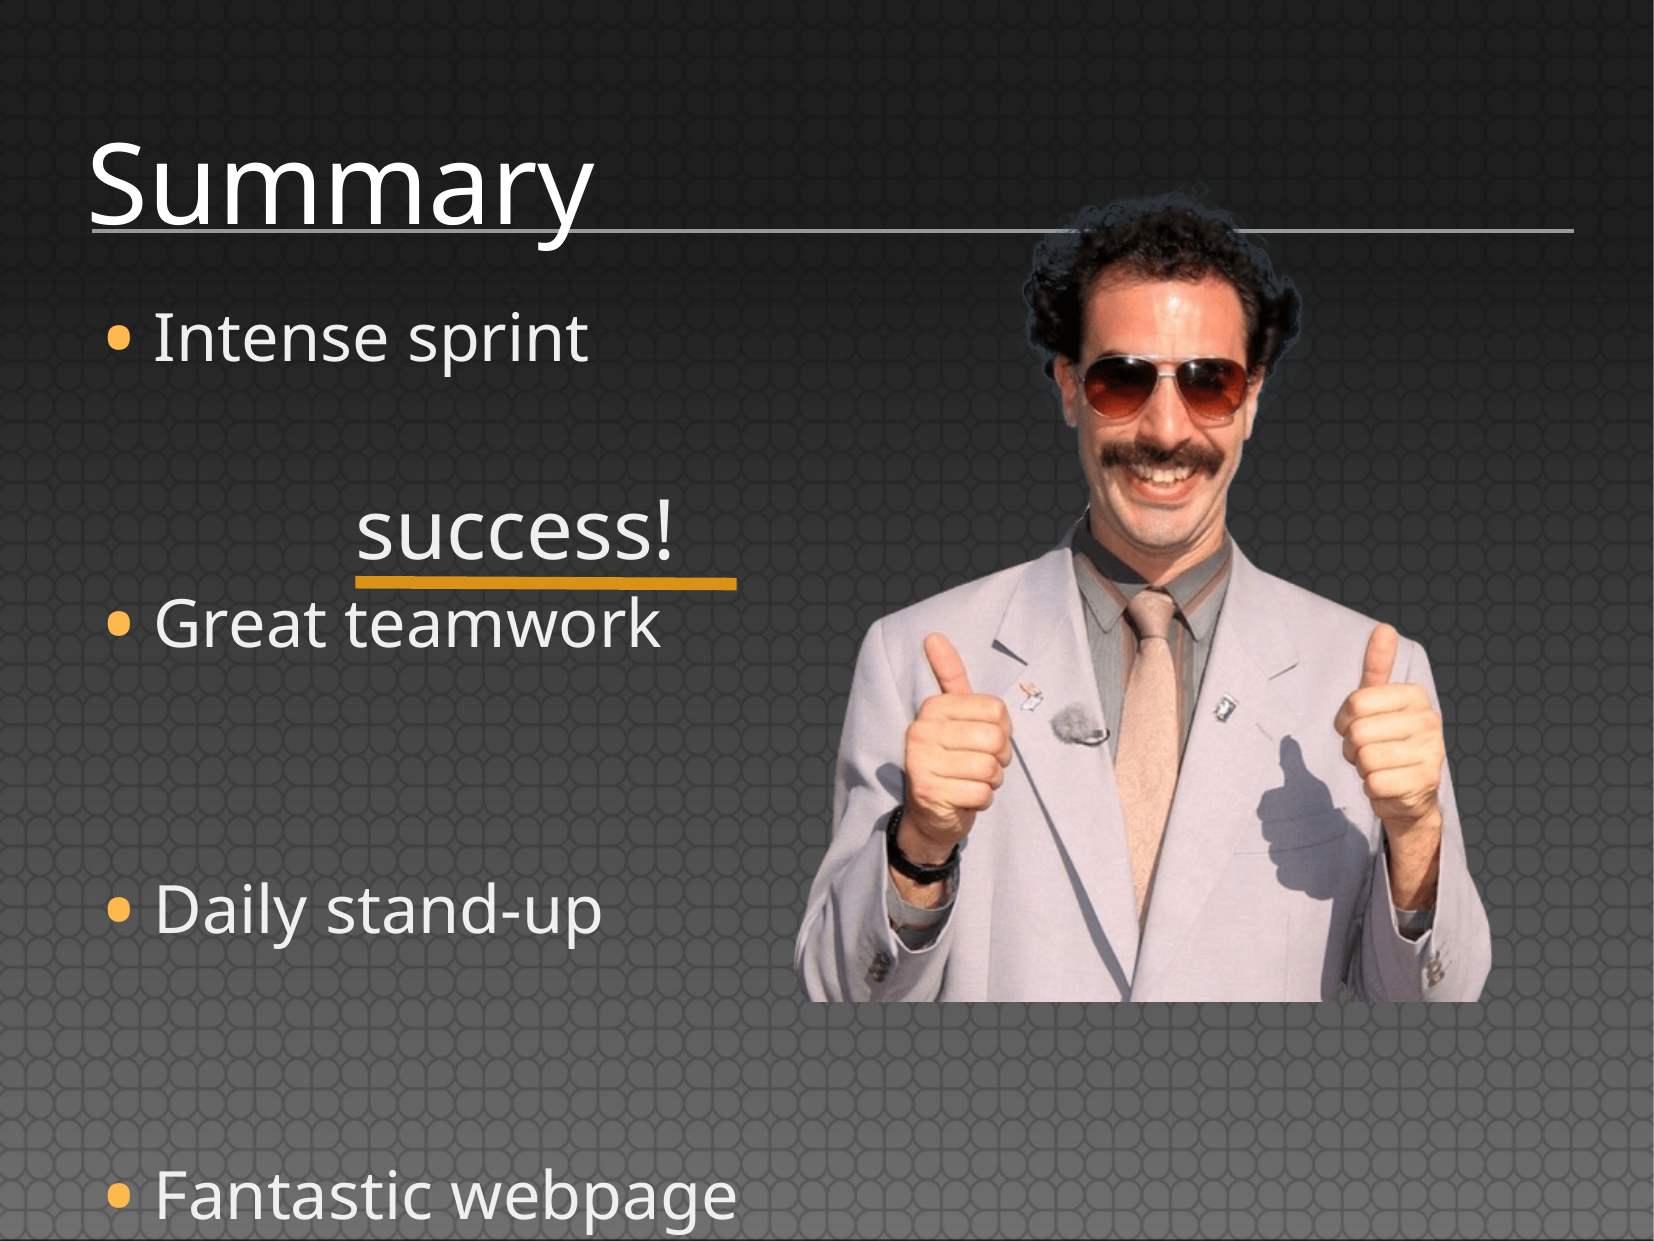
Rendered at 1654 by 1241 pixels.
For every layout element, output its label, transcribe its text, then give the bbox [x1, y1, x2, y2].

title Summary [86, 84, 1576, 277]
picture [0, 0, 1654, 1241]
list Intense sprint Great teamwork Daily stand-up Fantastic webpage [82, 290, 1571, 1128]
text_box success! [340, 463, 786, 673]
